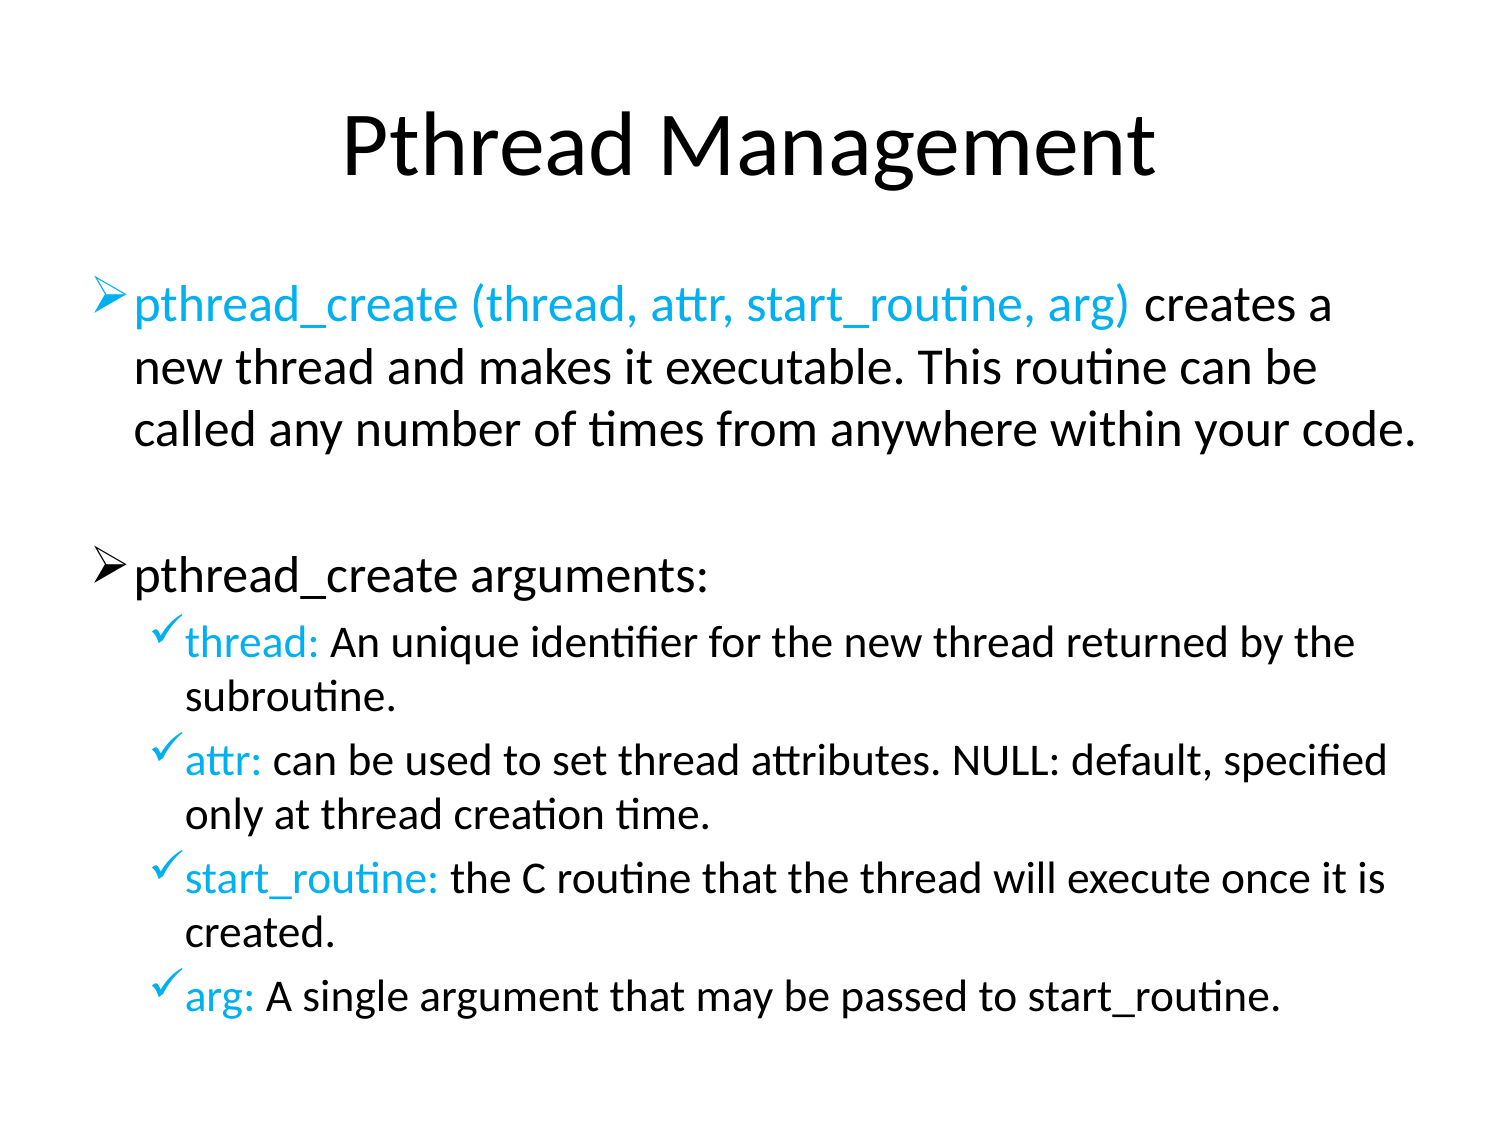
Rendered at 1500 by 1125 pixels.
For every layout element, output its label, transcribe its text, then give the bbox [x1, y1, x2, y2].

text_box pthread_create (thread, attr, start_routine, arg) creates a new thread and makes it executable. This routine can be called any number of times from anywhere within your code. pthread_create arguments: thread: An unique identifier for the new thread returned by the subroutine. attr: can be used to set thread attributes. NULL: default, specified only at thread creation time. start_routine: the C routine that the thread will execute once it is created. arg: A single argument that may be passed to start_routine. [75, 262, 1438, 1063]
text_box Pthread Management [75, 45, 1425, 233]
